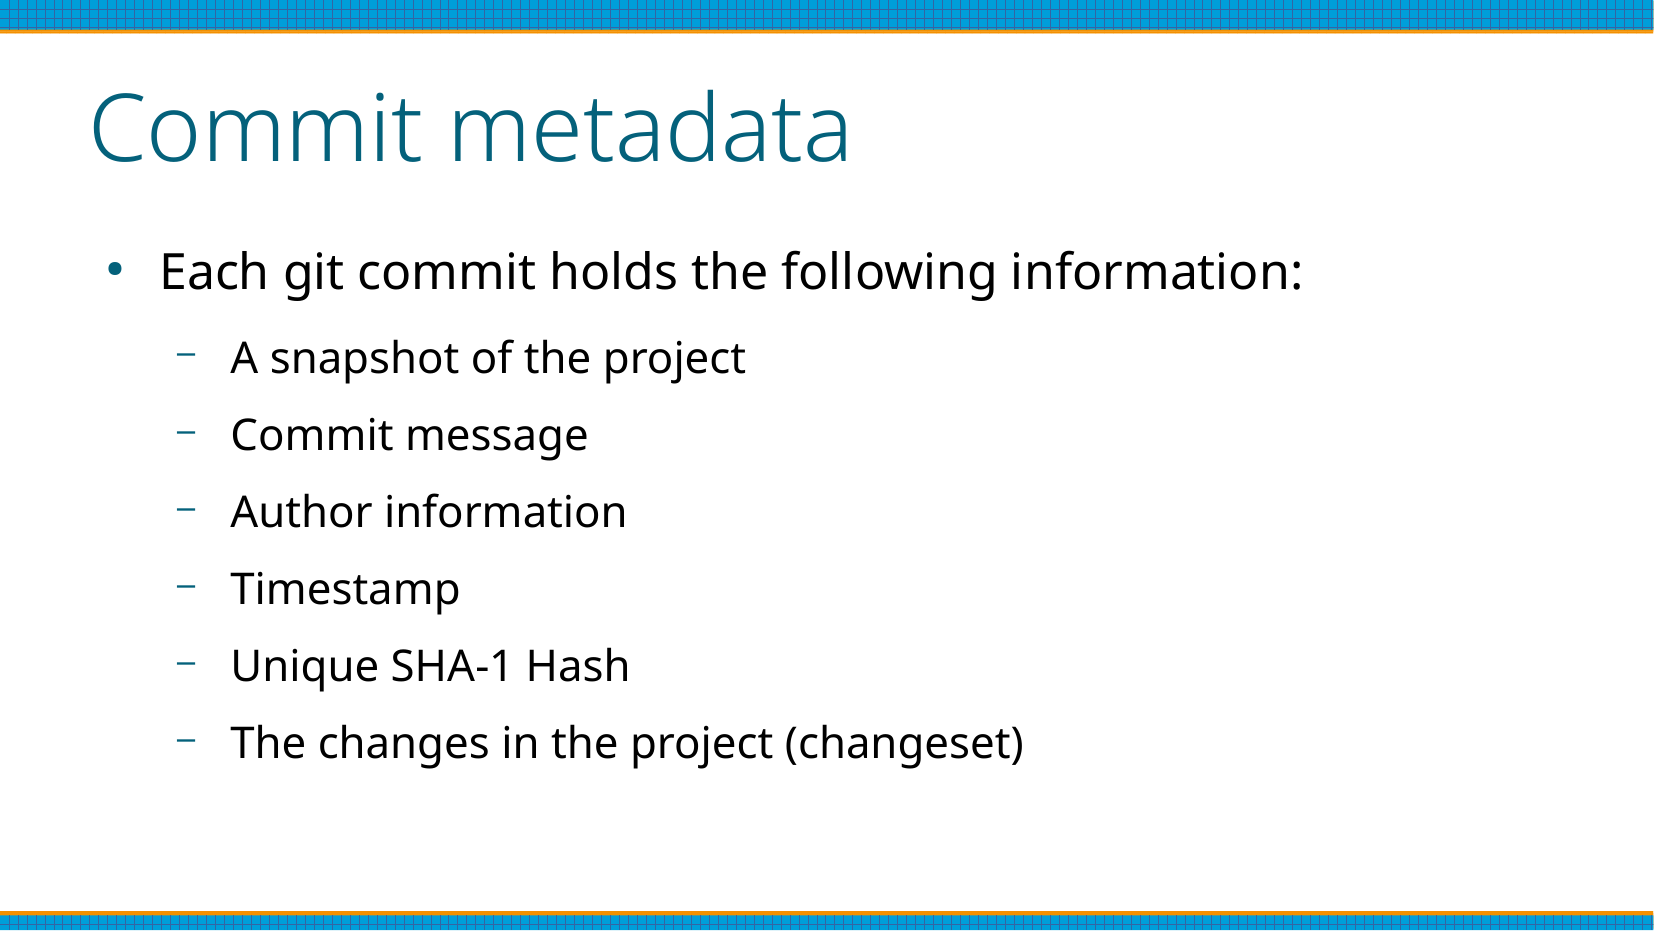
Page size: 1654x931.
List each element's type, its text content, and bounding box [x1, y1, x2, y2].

list Each git commit holds the following information: A snapshot of the project Commit message Author information Timestamp Unique SHA-1 Hash The changes in the project (changeset) [88, 236, 1565, 901]
title Commit metadata [88, 44, 1565, 207]
